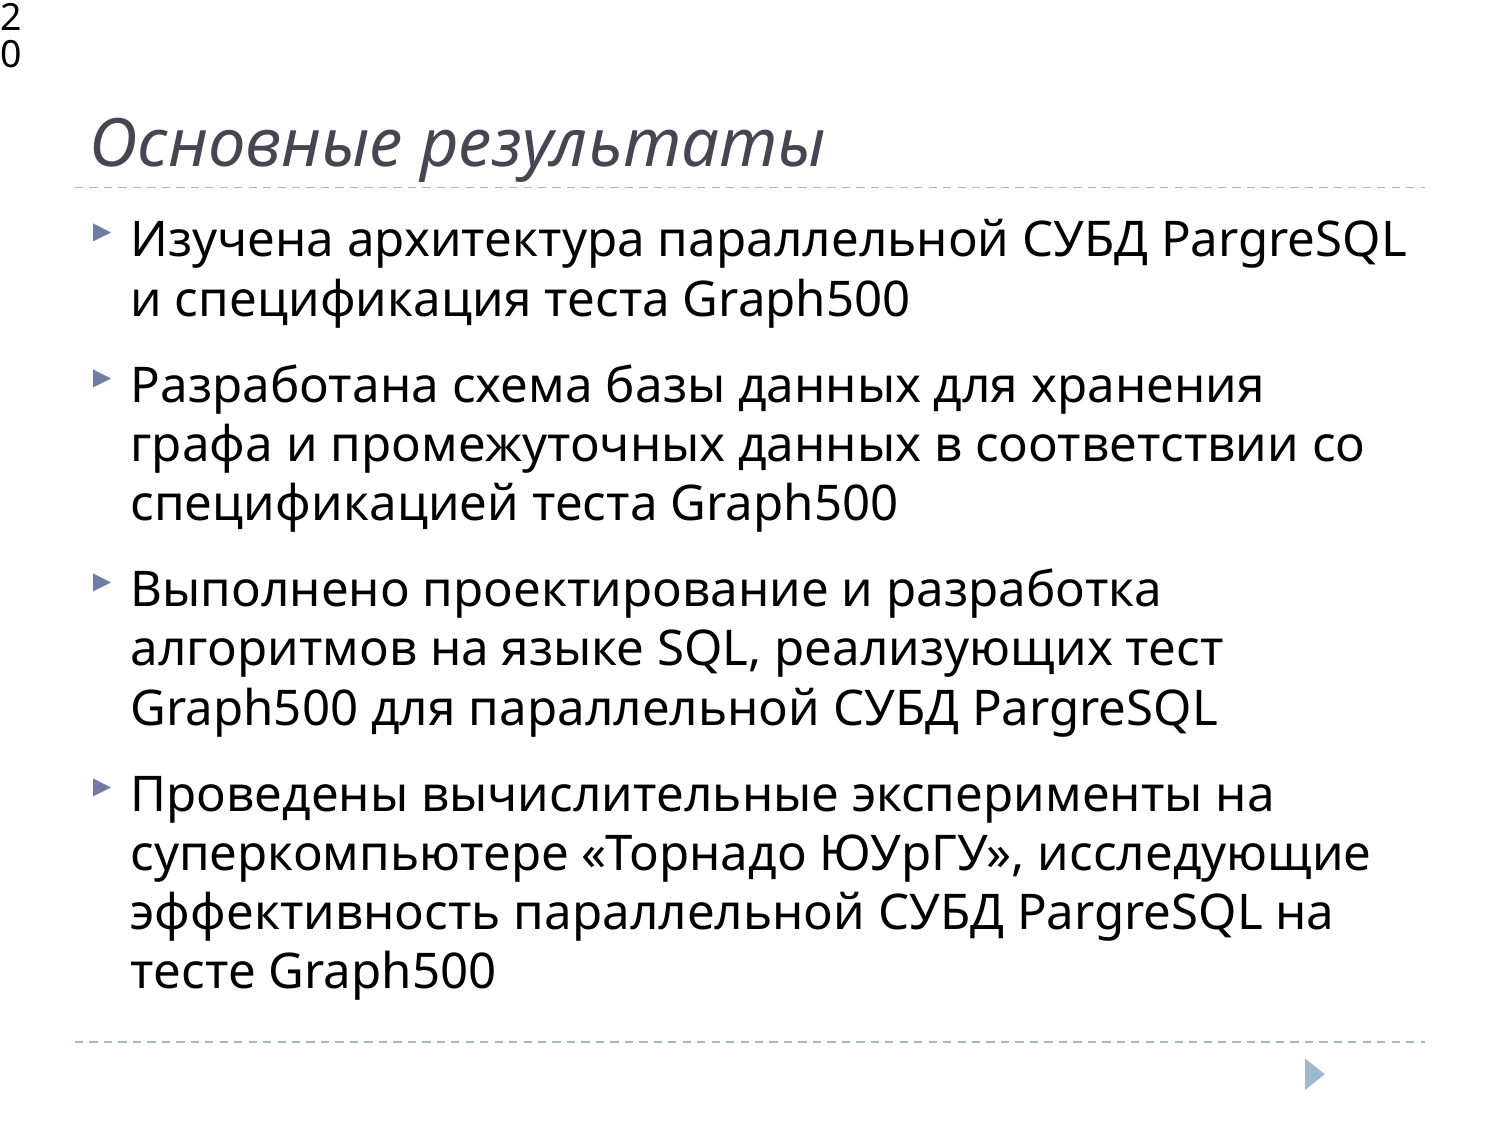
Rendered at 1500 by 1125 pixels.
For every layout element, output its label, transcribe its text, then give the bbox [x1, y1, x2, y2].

title Основные результаты [75, 24, 1425, 188]
list Изучена архитектура параллельной СУБД PargreSQL и спецификация теста Graph500 Разработана схема базы данных для хранения графа и промежуточных данных в соответствии со спецификацией теста Graph500 Выполнено проектирование и разработка алгоритмов на языке SQL, реализующих тест Graph500 для параллельной СУБД PargreSQL Проведены вычислительные эксперименты на суперкомпьютере «Торнадо ЮУрГУ», исследующие эффективность параллельной СУБД PargreSQL на тесте Graph500 [75, 200, 1425, 1010]
